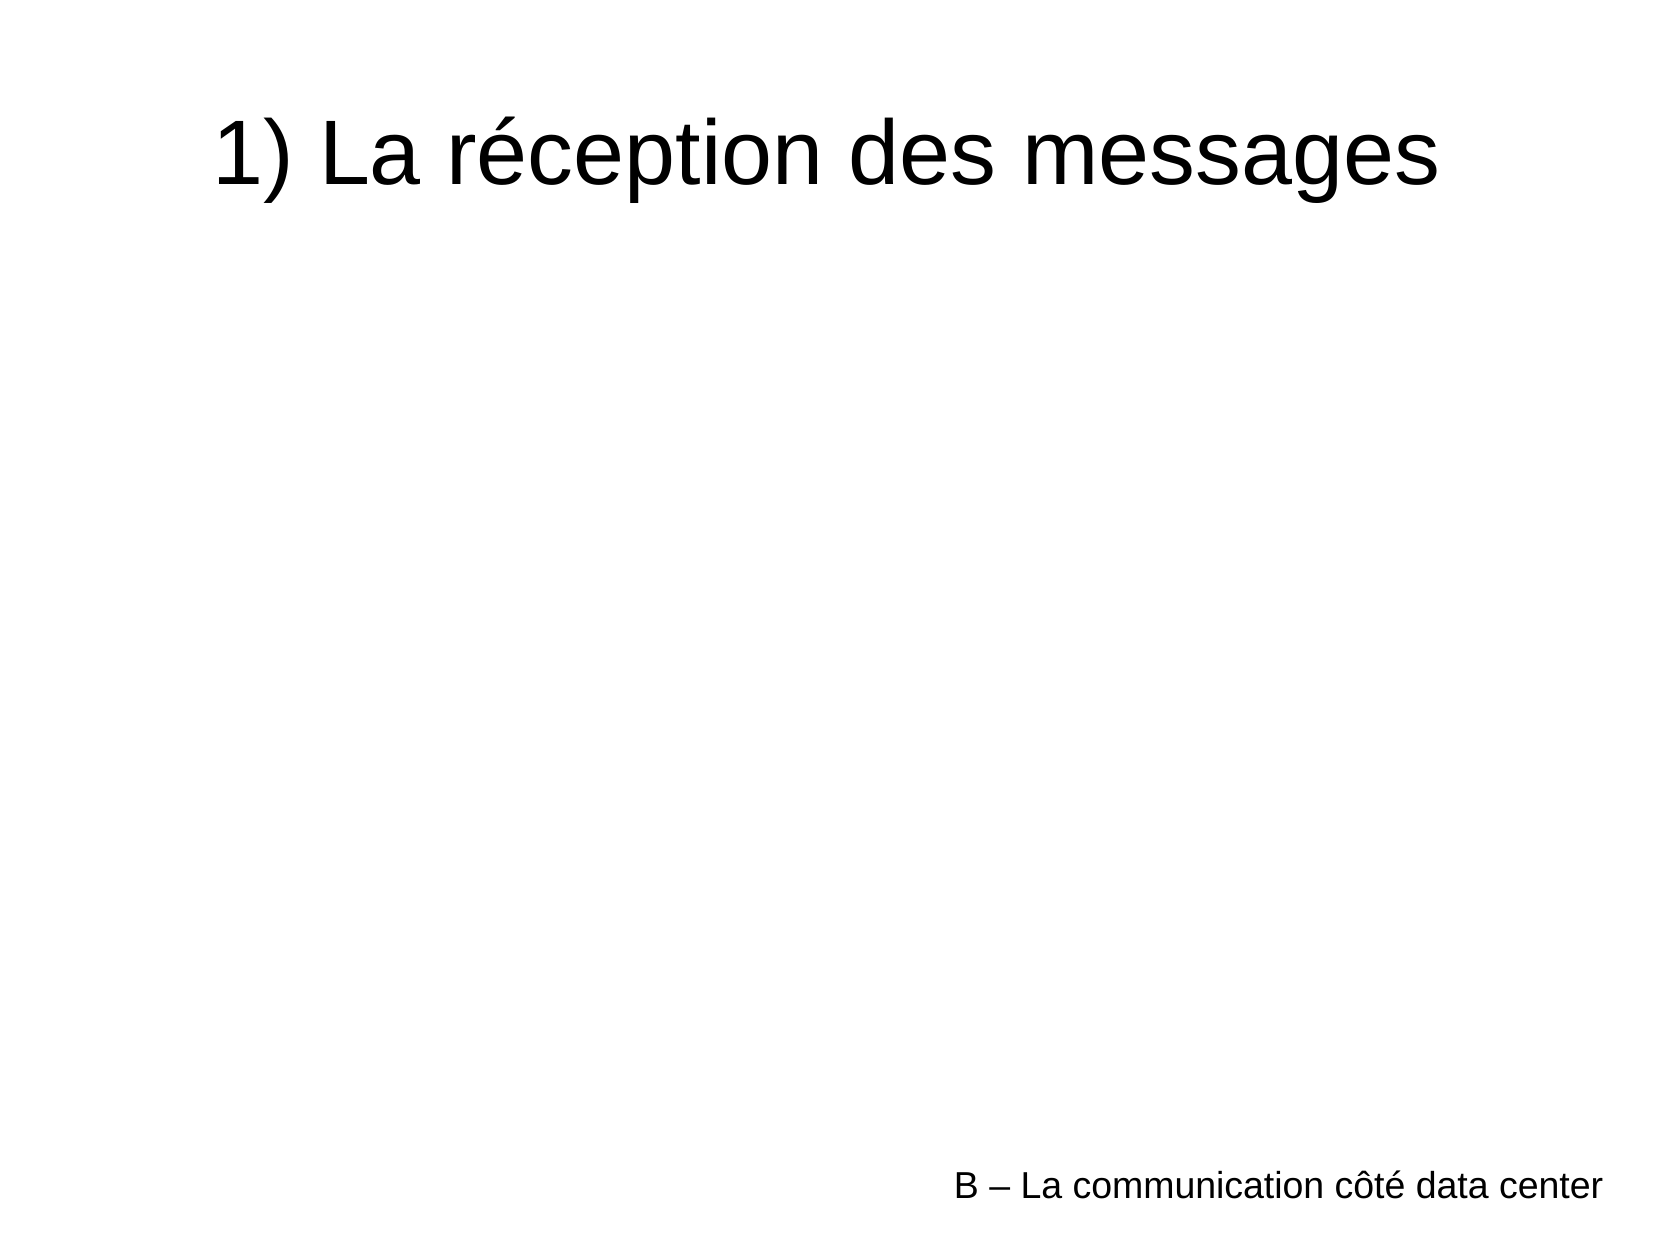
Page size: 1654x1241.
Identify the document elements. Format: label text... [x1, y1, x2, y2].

text_box B – La communication côté data center [939, 1157, 1619, 1215]
title 1) La réception des messages [82, 49, 1571, 257]
